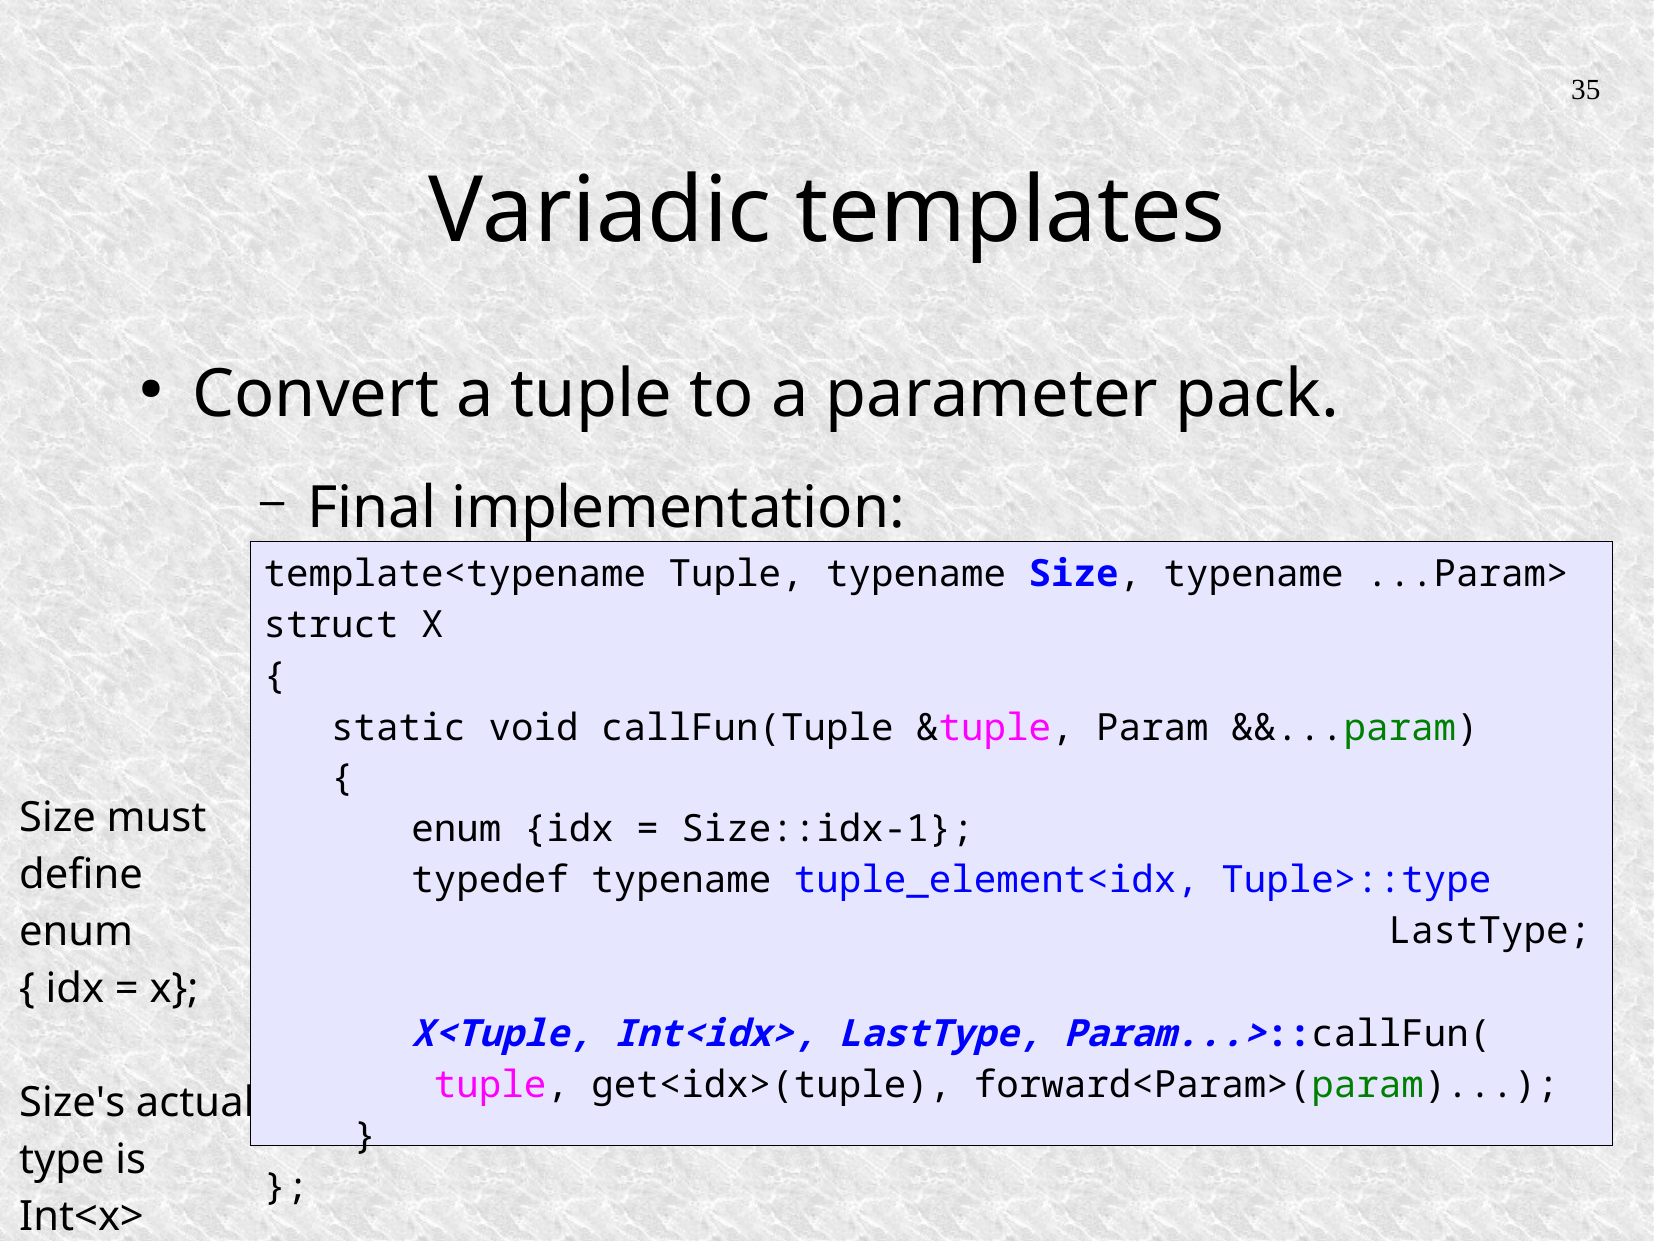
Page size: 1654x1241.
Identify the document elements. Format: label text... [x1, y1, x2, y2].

text_box [250, 541, 1613, 1146]
picture [0, 0, 1654, 1241]
text_box Size must define enum { idx = x}; Size's actual type is Int<x> [19, 786, 241, 1189]
list Convert a tuple to a parameter pack. Final implementation: [121, 344, 1534, 1127]
text_box template<typename Tuple, typename Size, typename ...Param> struct X { static void callFun(Tuple &tuple, Param &&...param) { enum {idx = Size::idx-1}; typedef typename tuple_element<idx, Tuple>::type LastType; X<Tuple, Int<idx>, LastType, Param...>::callFun( tuple, get<idx>(tuple), forward<Param>(param)...); } }; [263, 546, 1642, 1159]
title Variadic templates [121, 102, 1534, 311]
